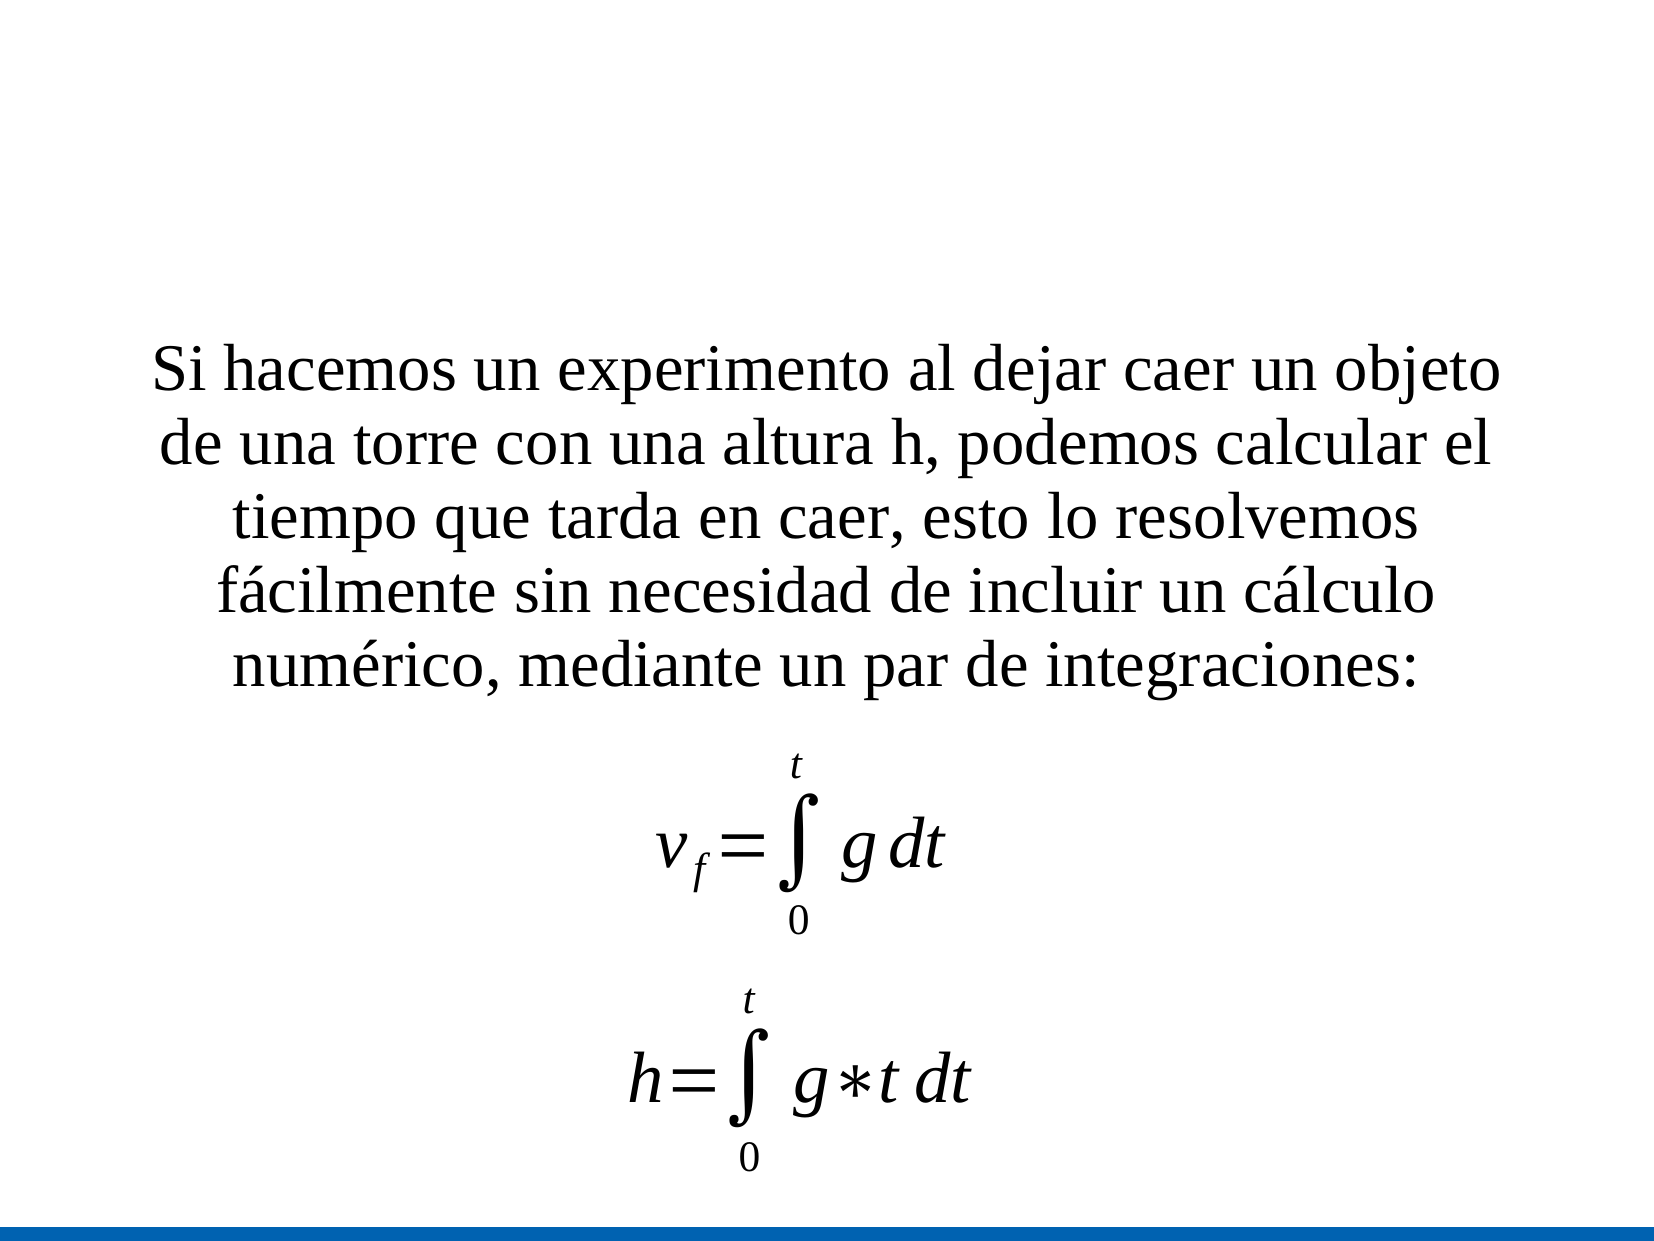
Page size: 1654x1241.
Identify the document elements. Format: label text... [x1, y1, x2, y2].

subtitle Si hacemos un experimento al dejar caer un objeto de una torre con una altura h, podemos calcular el tiempo que tarda en caer, esto lo resolvemos fácilmente sin necesidad de incluir un cálculo numérico, mediante un par de integraciones: [121, 313, 1534, 718]
chart [620, 739, 977, 1181]
